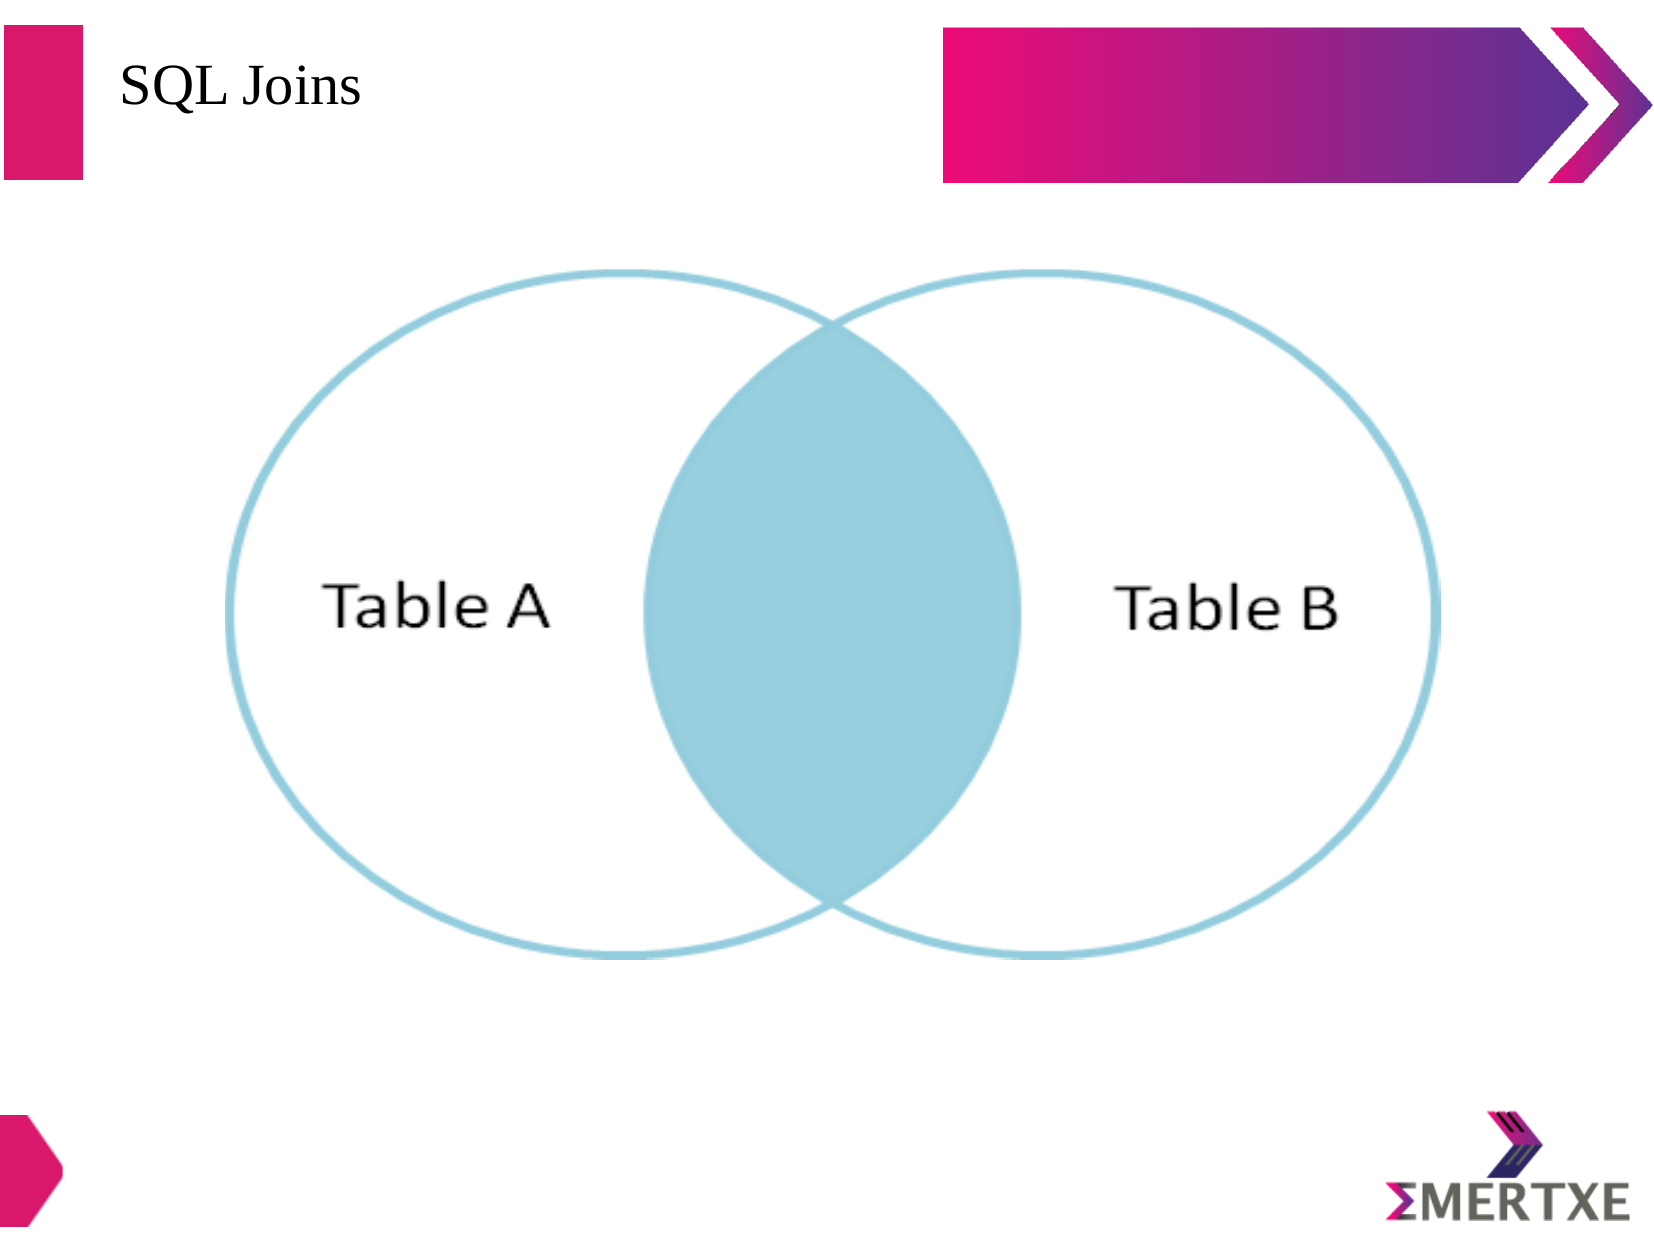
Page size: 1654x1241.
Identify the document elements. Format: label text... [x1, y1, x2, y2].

picture [1385, 1107, 1631, 1221]
text_box SQL Joins [105, 45, 886, 125]
picture [225, 269, 1441, 961]
picture [943, 27, 1653, 183]
